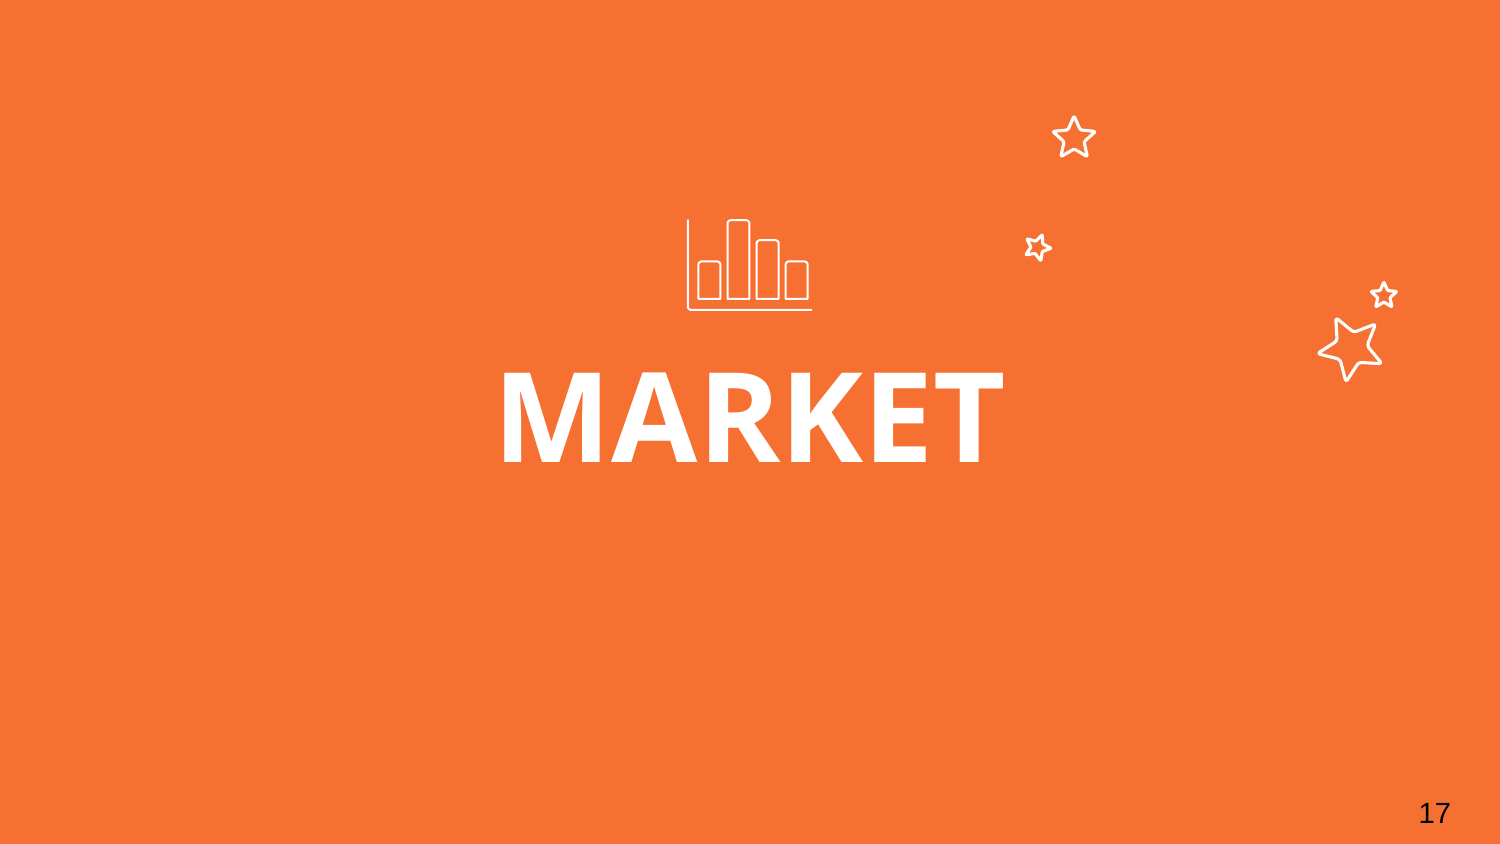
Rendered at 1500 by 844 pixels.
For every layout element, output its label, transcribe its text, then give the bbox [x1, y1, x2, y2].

title MARKET [1323, 323, 1376, 376]
title MARKET [112, 322, 1388, 513]
slide_number <number> [1403, 779, 1494, 844]
